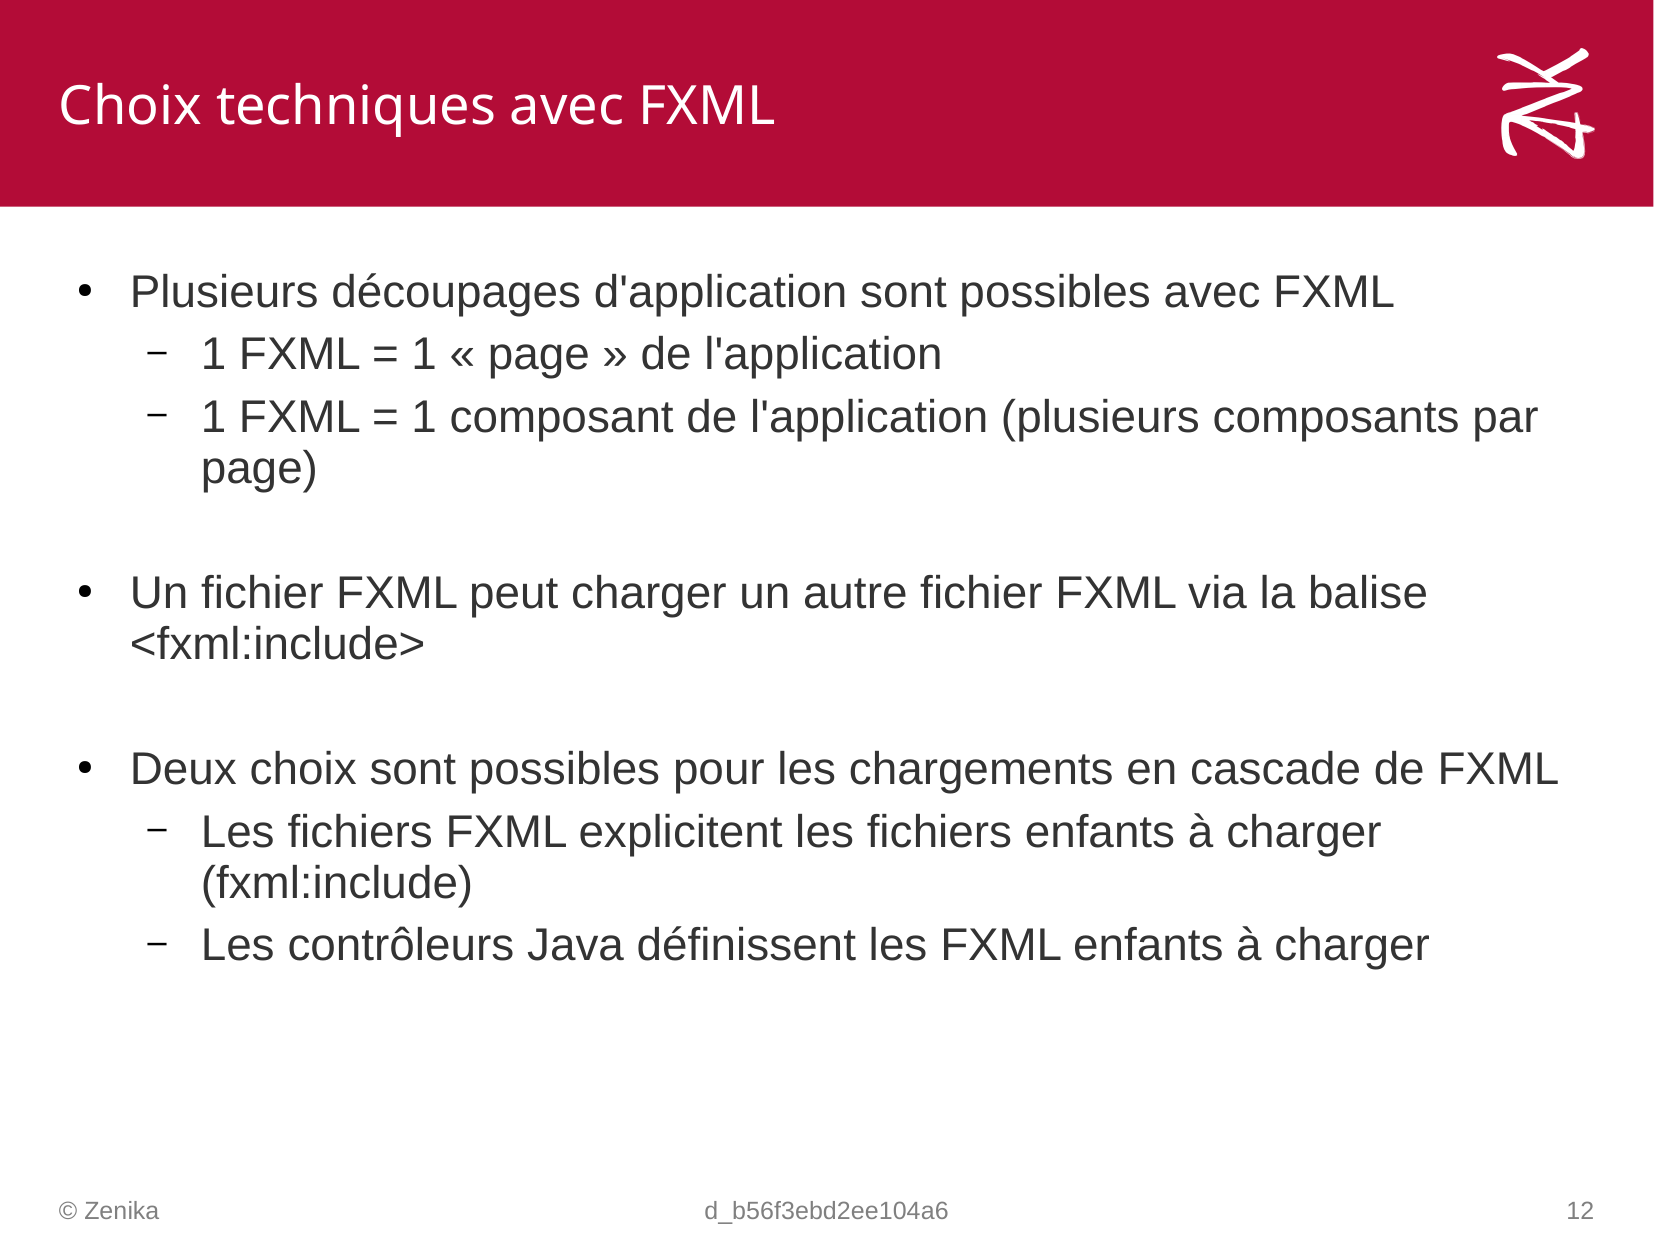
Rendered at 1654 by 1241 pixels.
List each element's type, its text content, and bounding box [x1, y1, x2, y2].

title Choix techniques avec FXML [59, 29, 1595, 178]
list Plusieurs découpages d'application sont possibles avec FXML 1 FXML = 1 « page » de l'application 1 FXML = 1 composant de l'application (plusieurs composants par page) Un fichier FXML peut charger un autre fichier FXML via la balise <fxml:include> Deux choix sont possibles pour les chargements en cascade de FXML Les fichiers FXML explicitent les fichiers enfants à charger (fxml:include) Les contrôleurs Java définissent les FXML enfants à charger [59, 265, 1595, 1063]
